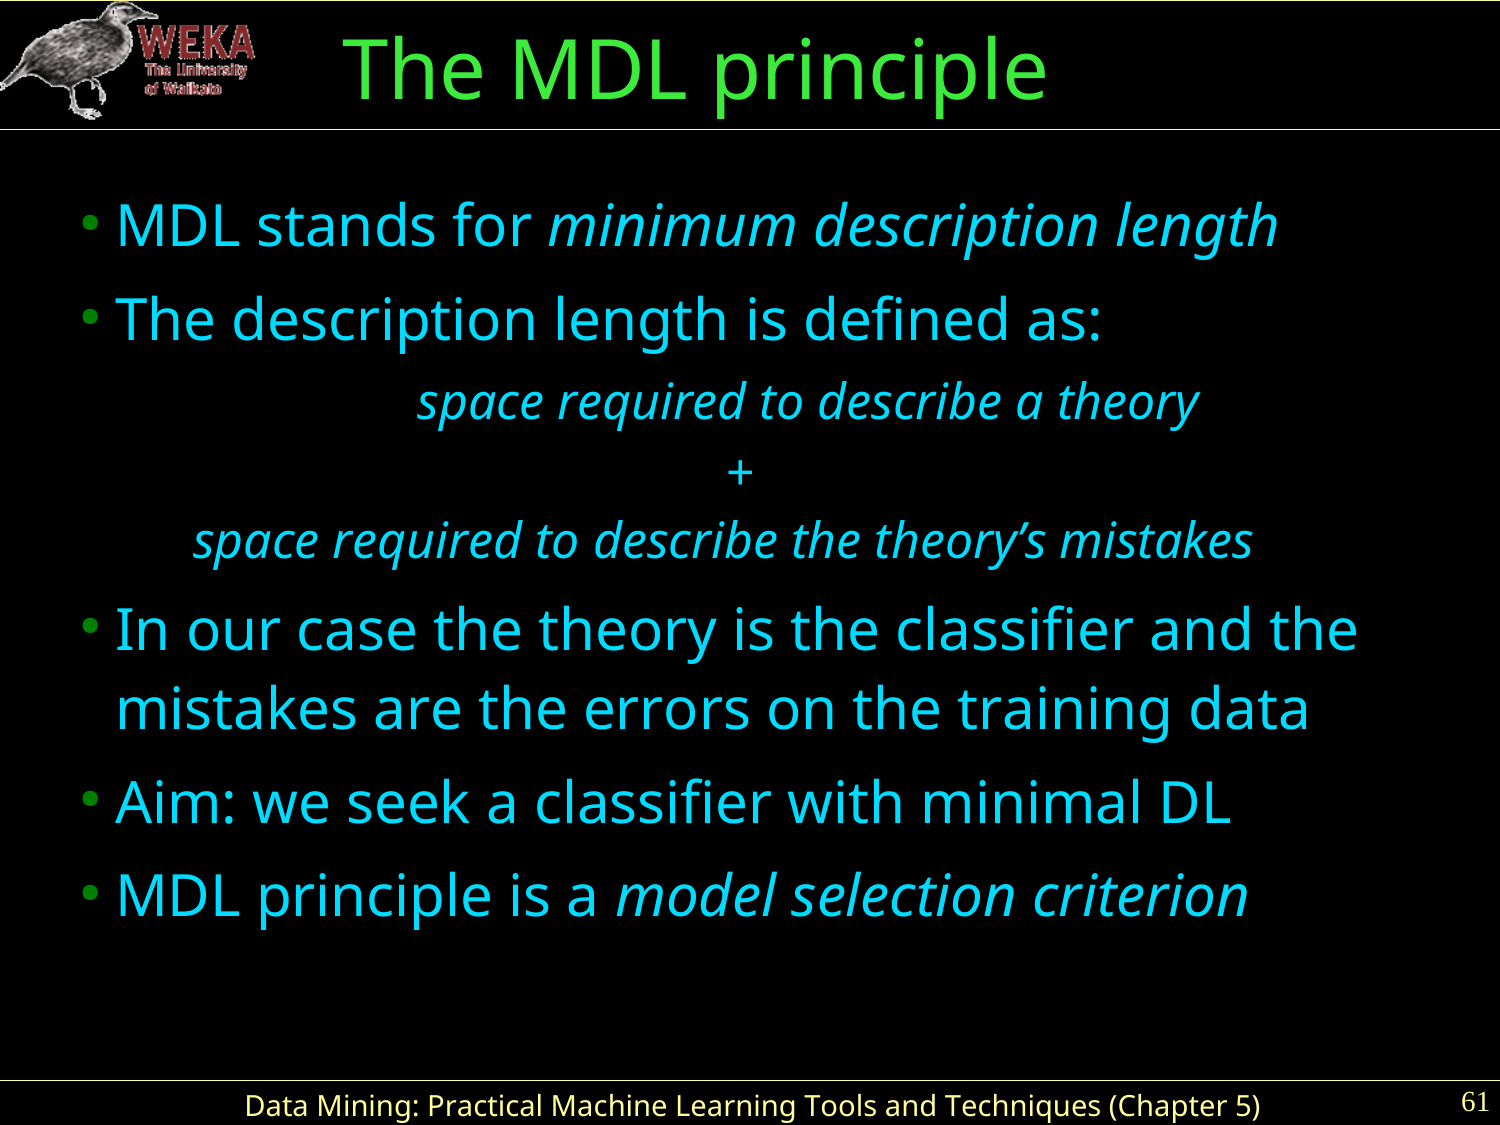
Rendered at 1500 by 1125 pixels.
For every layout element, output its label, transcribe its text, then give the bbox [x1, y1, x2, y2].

text_box MDL stands for minimum description length The description length is defined as: space required to describe a theory + space required to describe the theory’s mistakes In our case the theory is the classifier and the mistakes are the errors on the training data Aim: we seek a classifier with minimal DL MDL principle is a model selection criterion [29, 177, 1477, 853]
picture [0, 1, 266, 129]
title The MDL principle [327, 0, 1500, 148]
